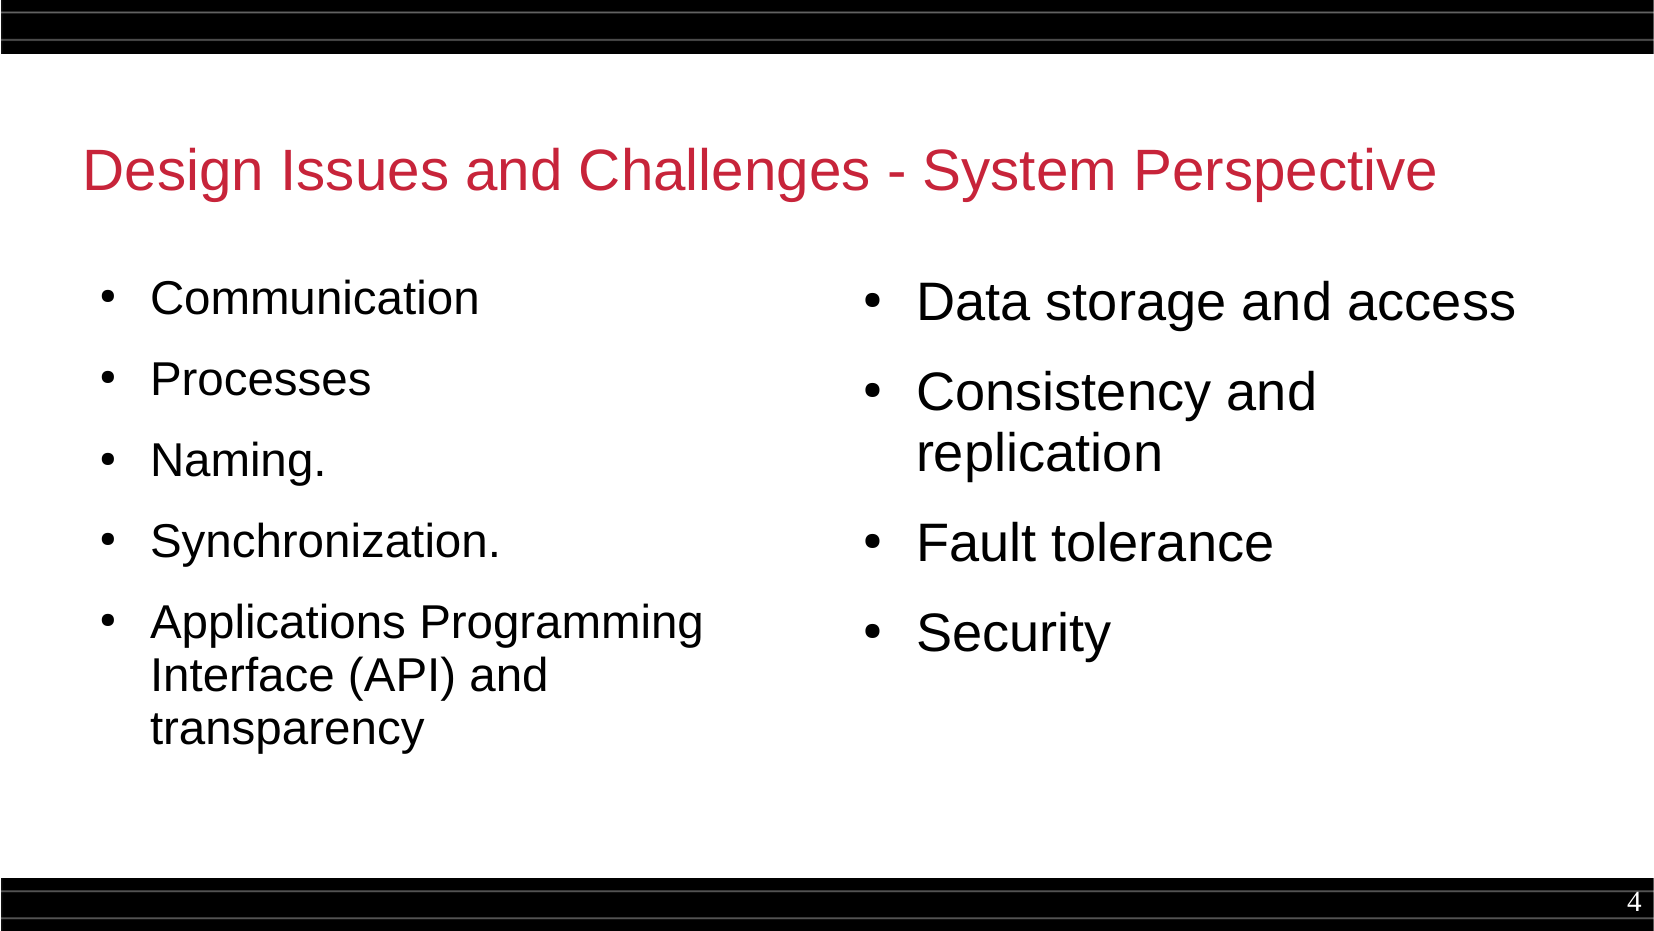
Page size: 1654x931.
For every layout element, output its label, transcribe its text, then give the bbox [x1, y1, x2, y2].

title Design Issues and Challenges - System Perspective [82, 92, 1571, 249]
picture [1, 878, 1654, 931]
list Communication Processes Naming. Synchronization. Applications Programming Interface (API) and transparency [82, 271, 809, 758]
picture [1, 0, 1654, 54]
list Data storage and access Consistency and replication Fault tolerance Security [845, 271, 1572, 758]
